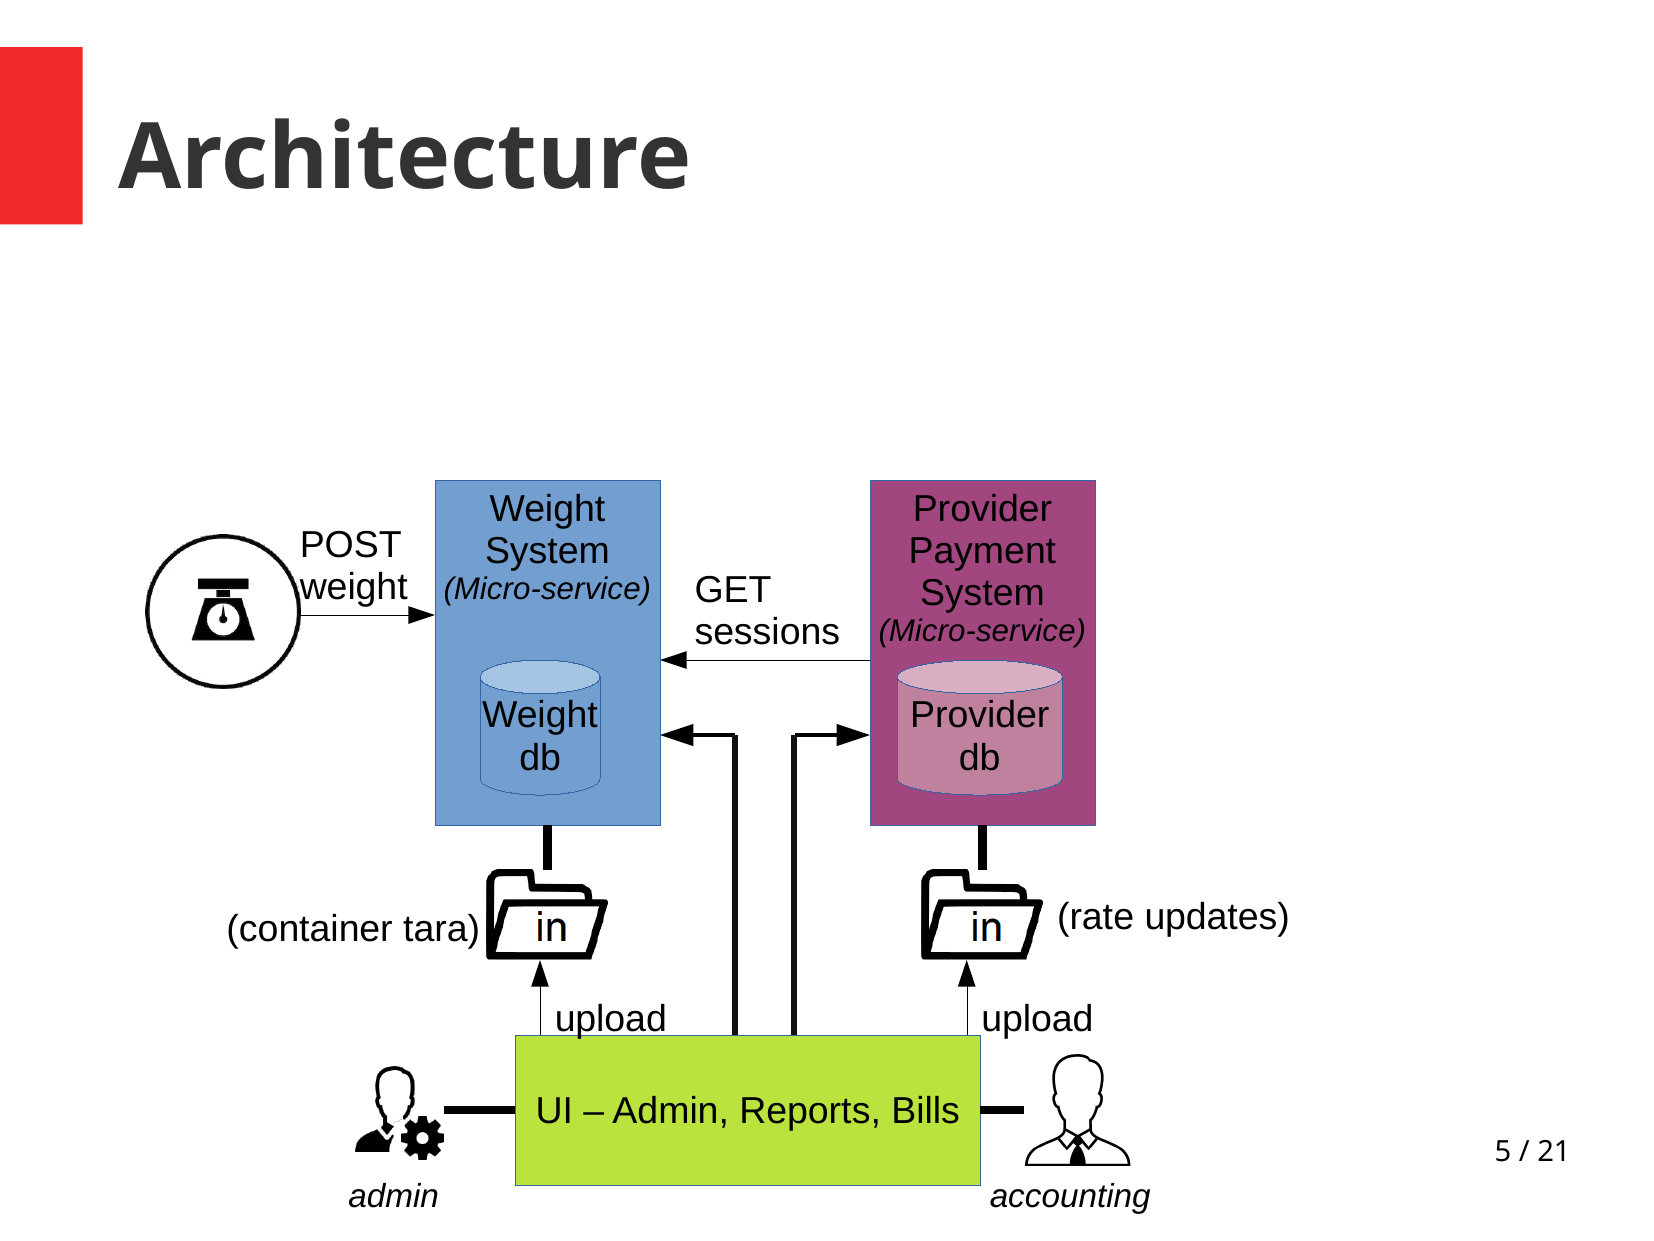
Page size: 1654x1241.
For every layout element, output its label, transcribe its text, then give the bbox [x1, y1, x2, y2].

text_box UI – Admin, Reports, Bills [515, 1035, 981, 1186]
text_box Weight db [480, 677, 601, 796]
text_box GET sessions [679, 561, 856, 661]
text_box (container tara) [211, 900, 496, 957]
picture [145, 534, 301, 691]
text_box Weight System (Micro-service) [435, 480, 661, 826]
picture [345, 1060, 444, 1160]
picture [1024, 1054, 1131, 1166]
text_box (rate updates) [1042, 888, 1306, 946]
text_box Provider db [897, 679, 1063, 796]
picture [485, 869, 610, 961]
text_box accounting [975, 1170, 1201, 1222]
text_box upload [540, 990, 682, 1047]
picture [920, 869, 1045, 961]
text_box upload [966, 990, 1109, 1047]
text_box admin [333, 1170, 466, 1222]
text_box POST weight [285, 516, 427, 616]
title Architecture [118, 49, 1571, 257]
text_box Provider Payment System (Micro-service) [870, 480, 1096, 826]
